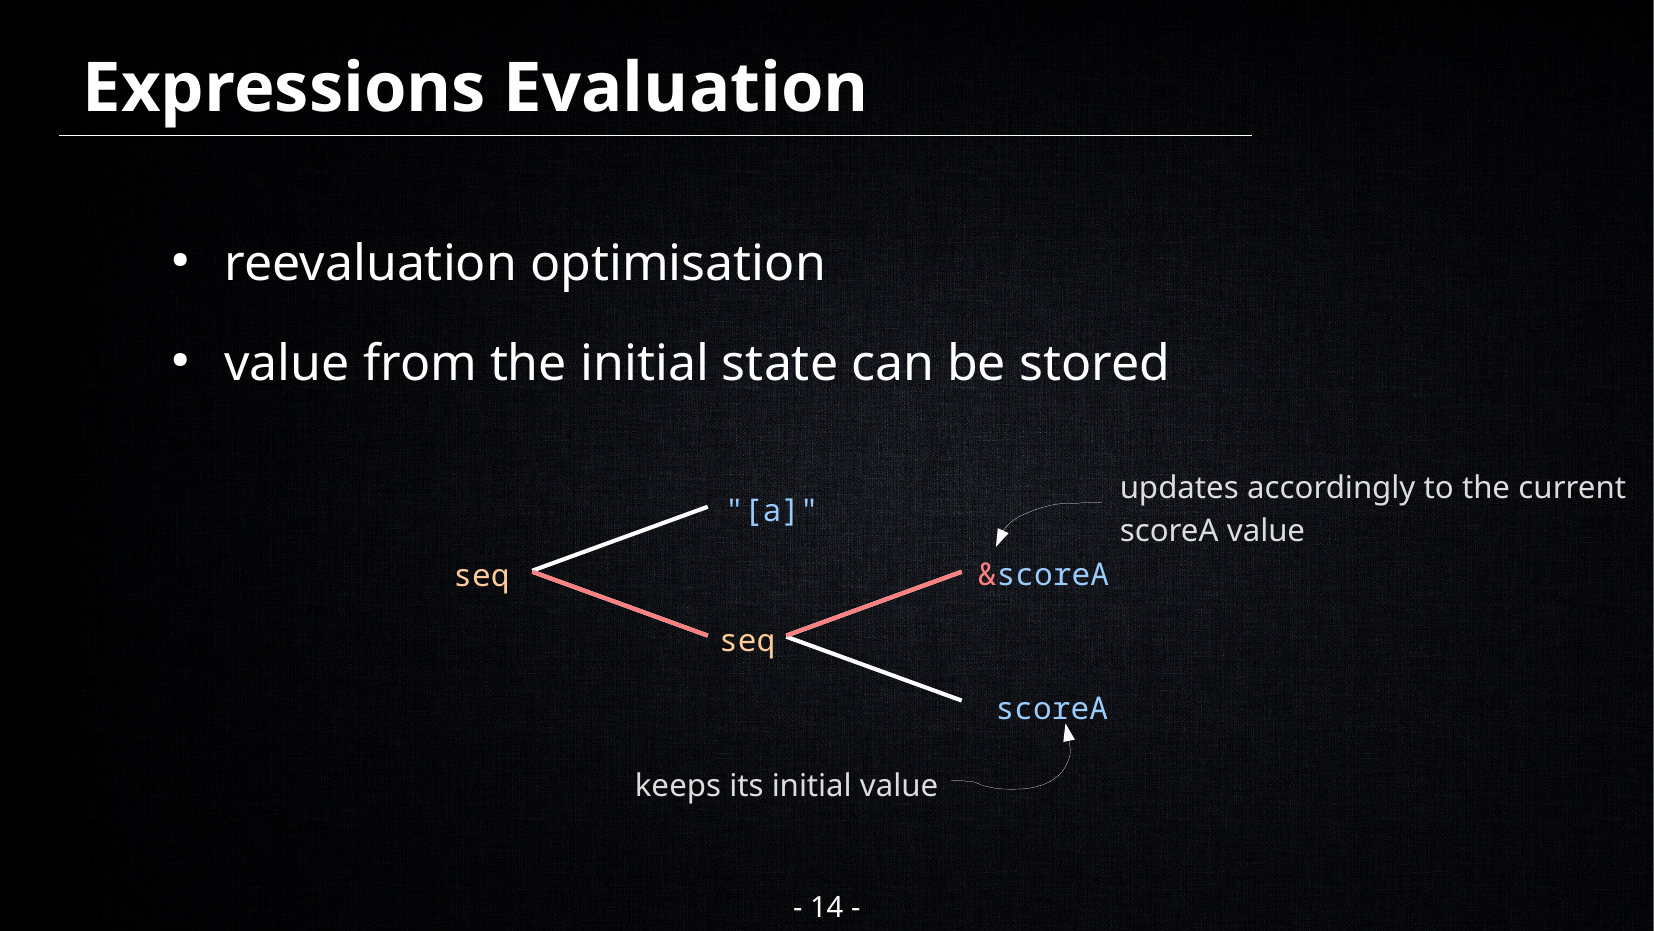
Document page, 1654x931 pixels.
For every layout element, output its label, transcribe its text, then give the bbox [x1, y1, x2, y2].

list reevaluation optimisation value from the initial state can be stored [153, 216, 1560, 438]
picture [0, 0, 1654, 931]
text_box "[a]" [710, 480, 863, 590]
text_box updates accordingly to the current scoreA value [1105, 457, 1618, 545]
text_box scoreA [980, 678, 1188, 756]
text_box seq [704, 610, 798, 657]
text_box keeps its initial value [620, 755, 940, 807]
title Expressions Evaluation [82, 7, 1571, 163]
text_box &scoreA [963, 544, 1170, 622]
text_box seq [438, 545, 532, 592]
